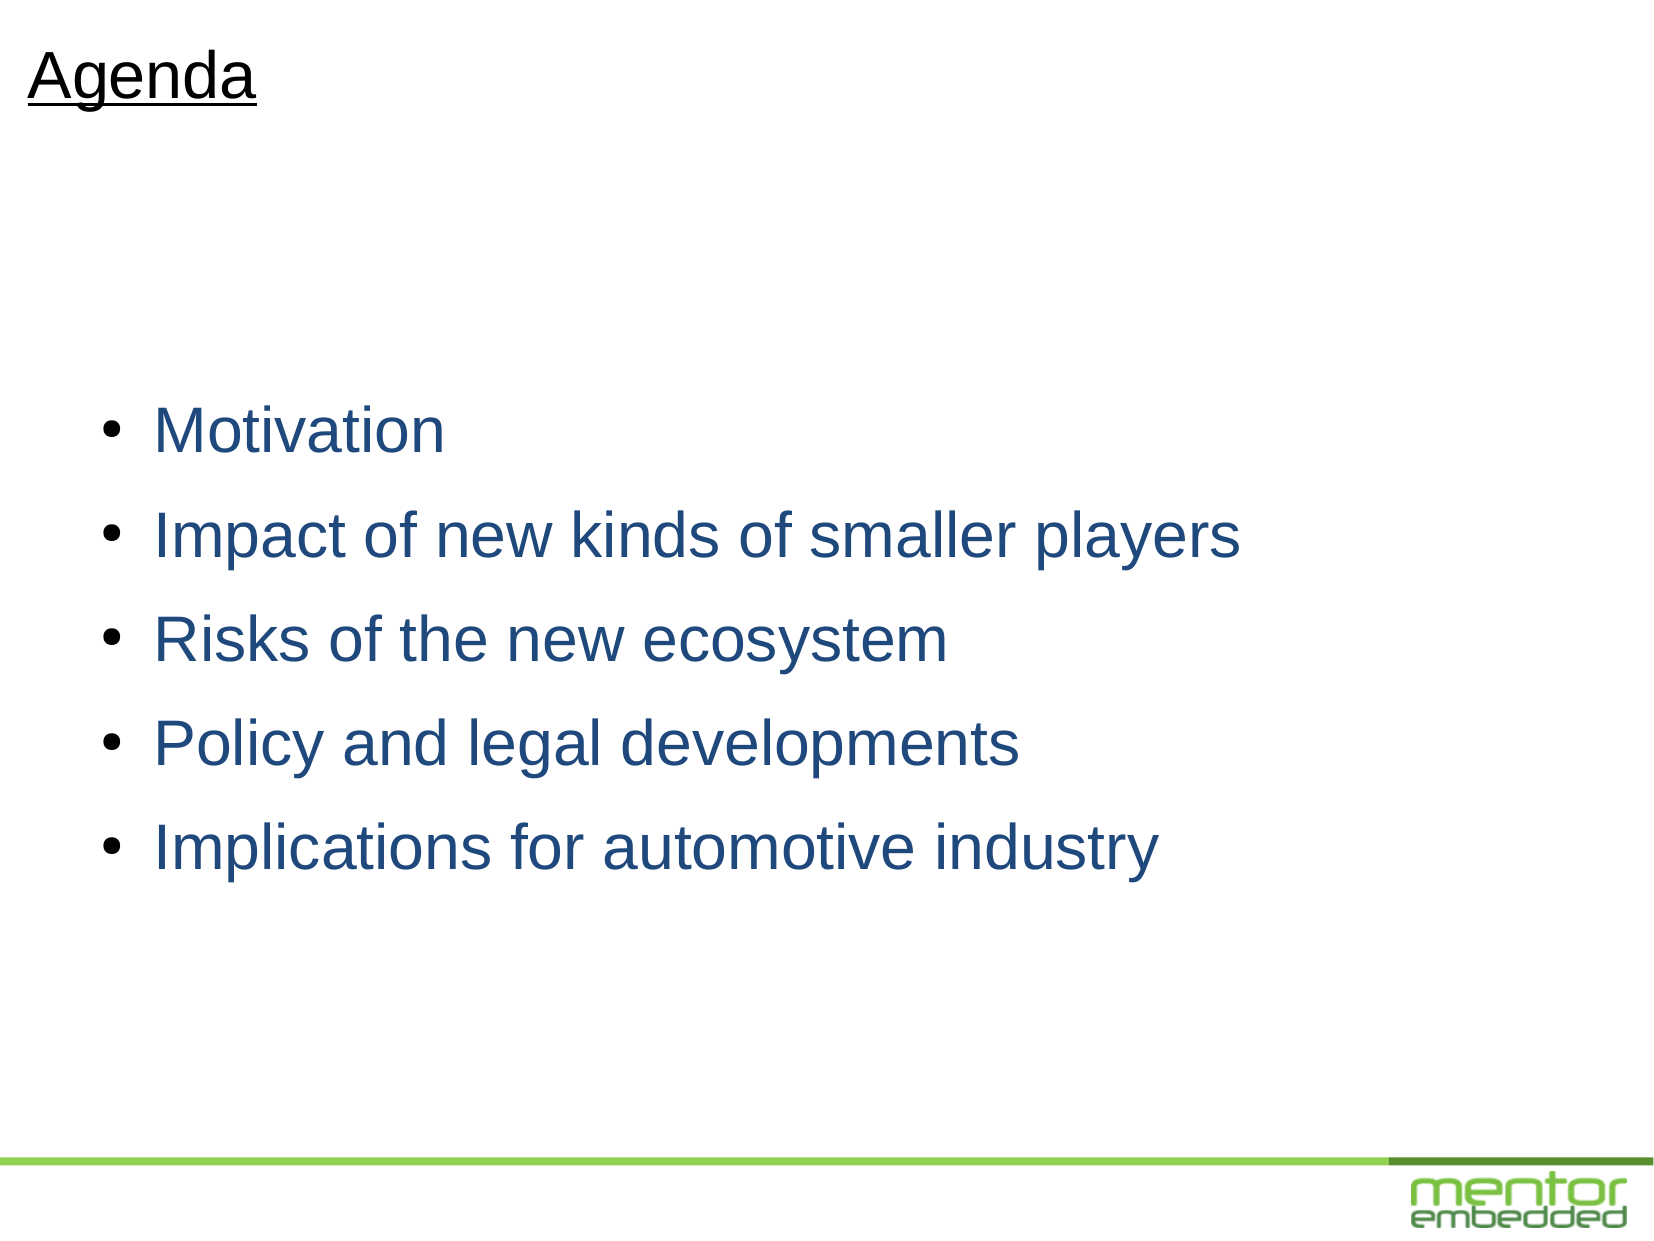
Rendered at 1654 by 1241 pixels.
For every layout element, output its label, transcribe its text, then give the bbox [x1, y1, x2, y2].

picture [1411, 1171, 1627, 1228]
title Agenda [27, 13, 1640, 138]
list Motivation Impact of new kinds of smaller players Risks of the new ecosystem Policy and legal developments Implications for automotive industry [82, 290, 1538, 1010]
